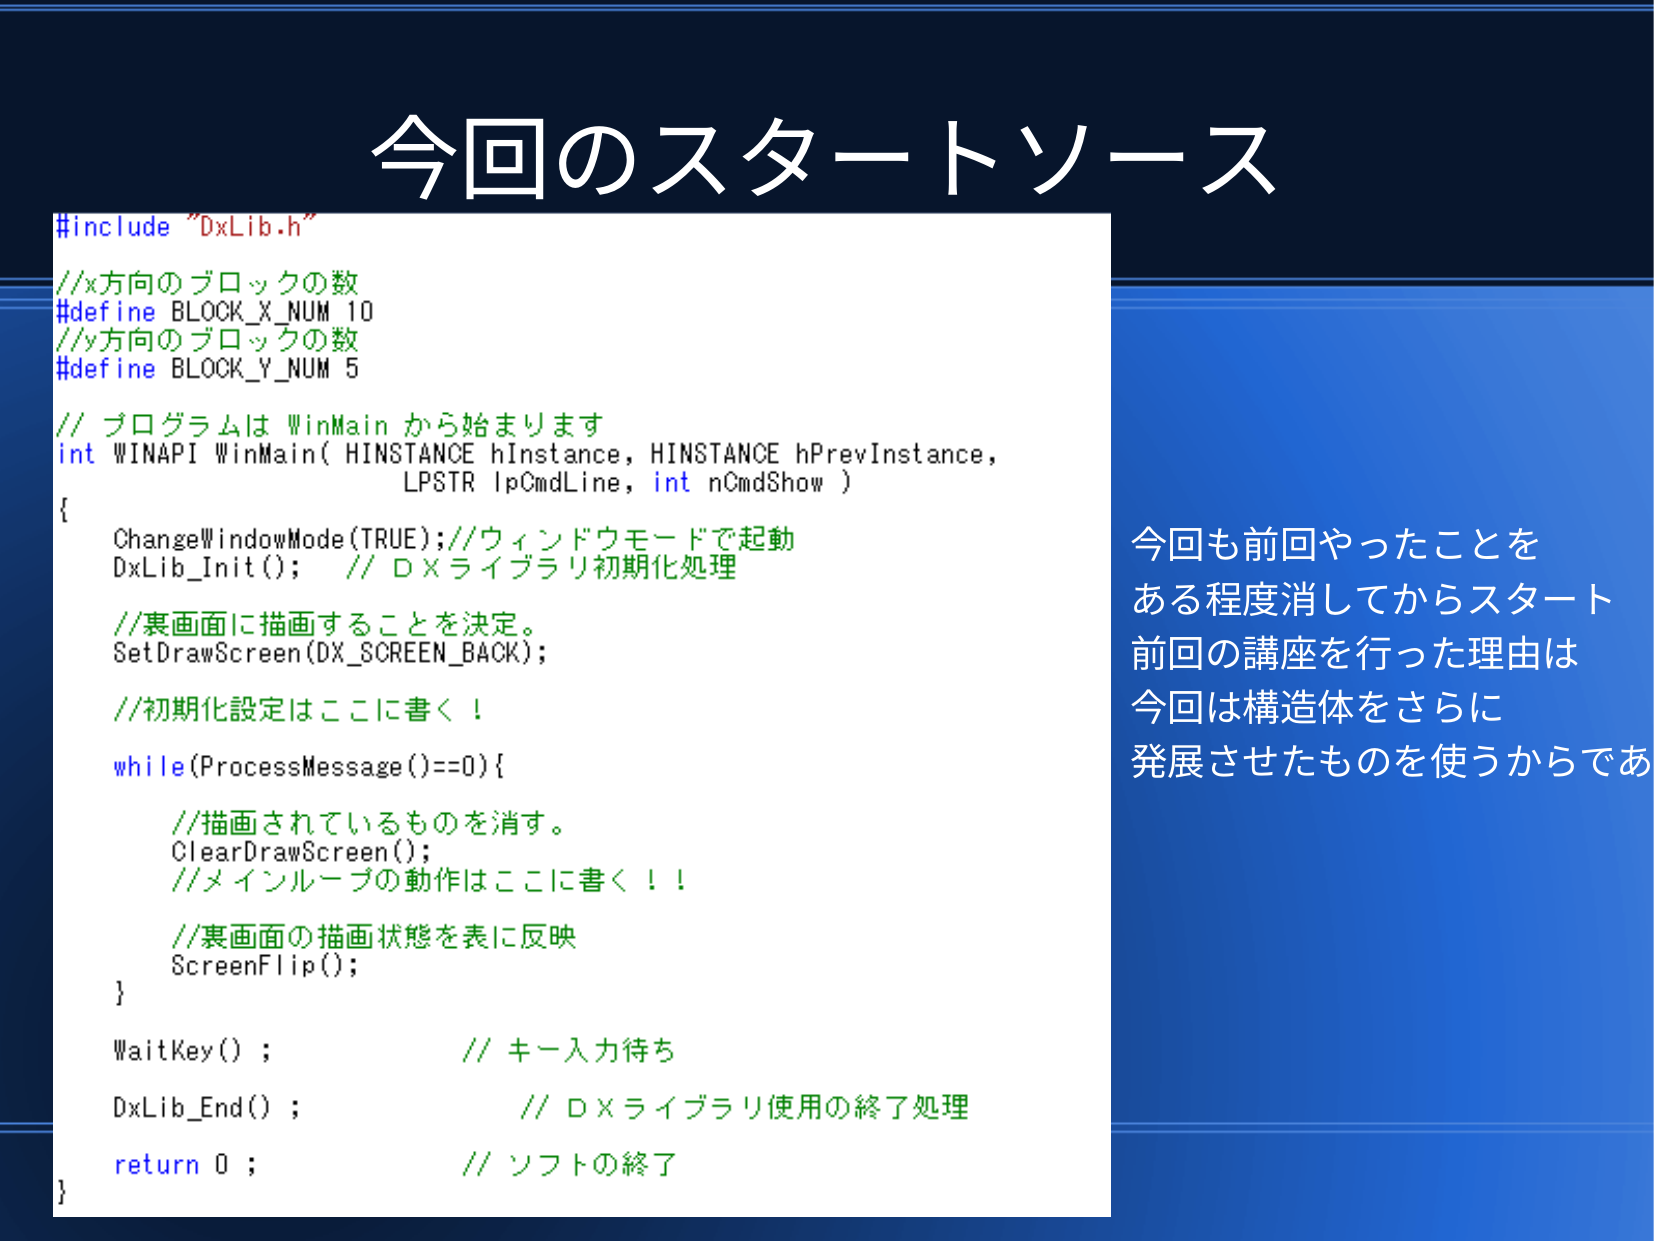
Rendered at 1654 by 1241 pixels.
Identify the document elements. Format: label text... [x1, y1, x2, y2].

picture [1298, 711, 1310, 715]
picture [1222, 713, 1230, 719]
picture [0, 0, 1654, 1241]
text_box 今回も前回やったことを ある程度消してからスタート 前回の講座を行った理由は 今回は構造体をさらに 発展させたものを使うからである [1115, 507, 1654, 711]
title 今回のスタートソース [82, 49, 1571, 257]
picture [1173, 711, 1198, 719]
